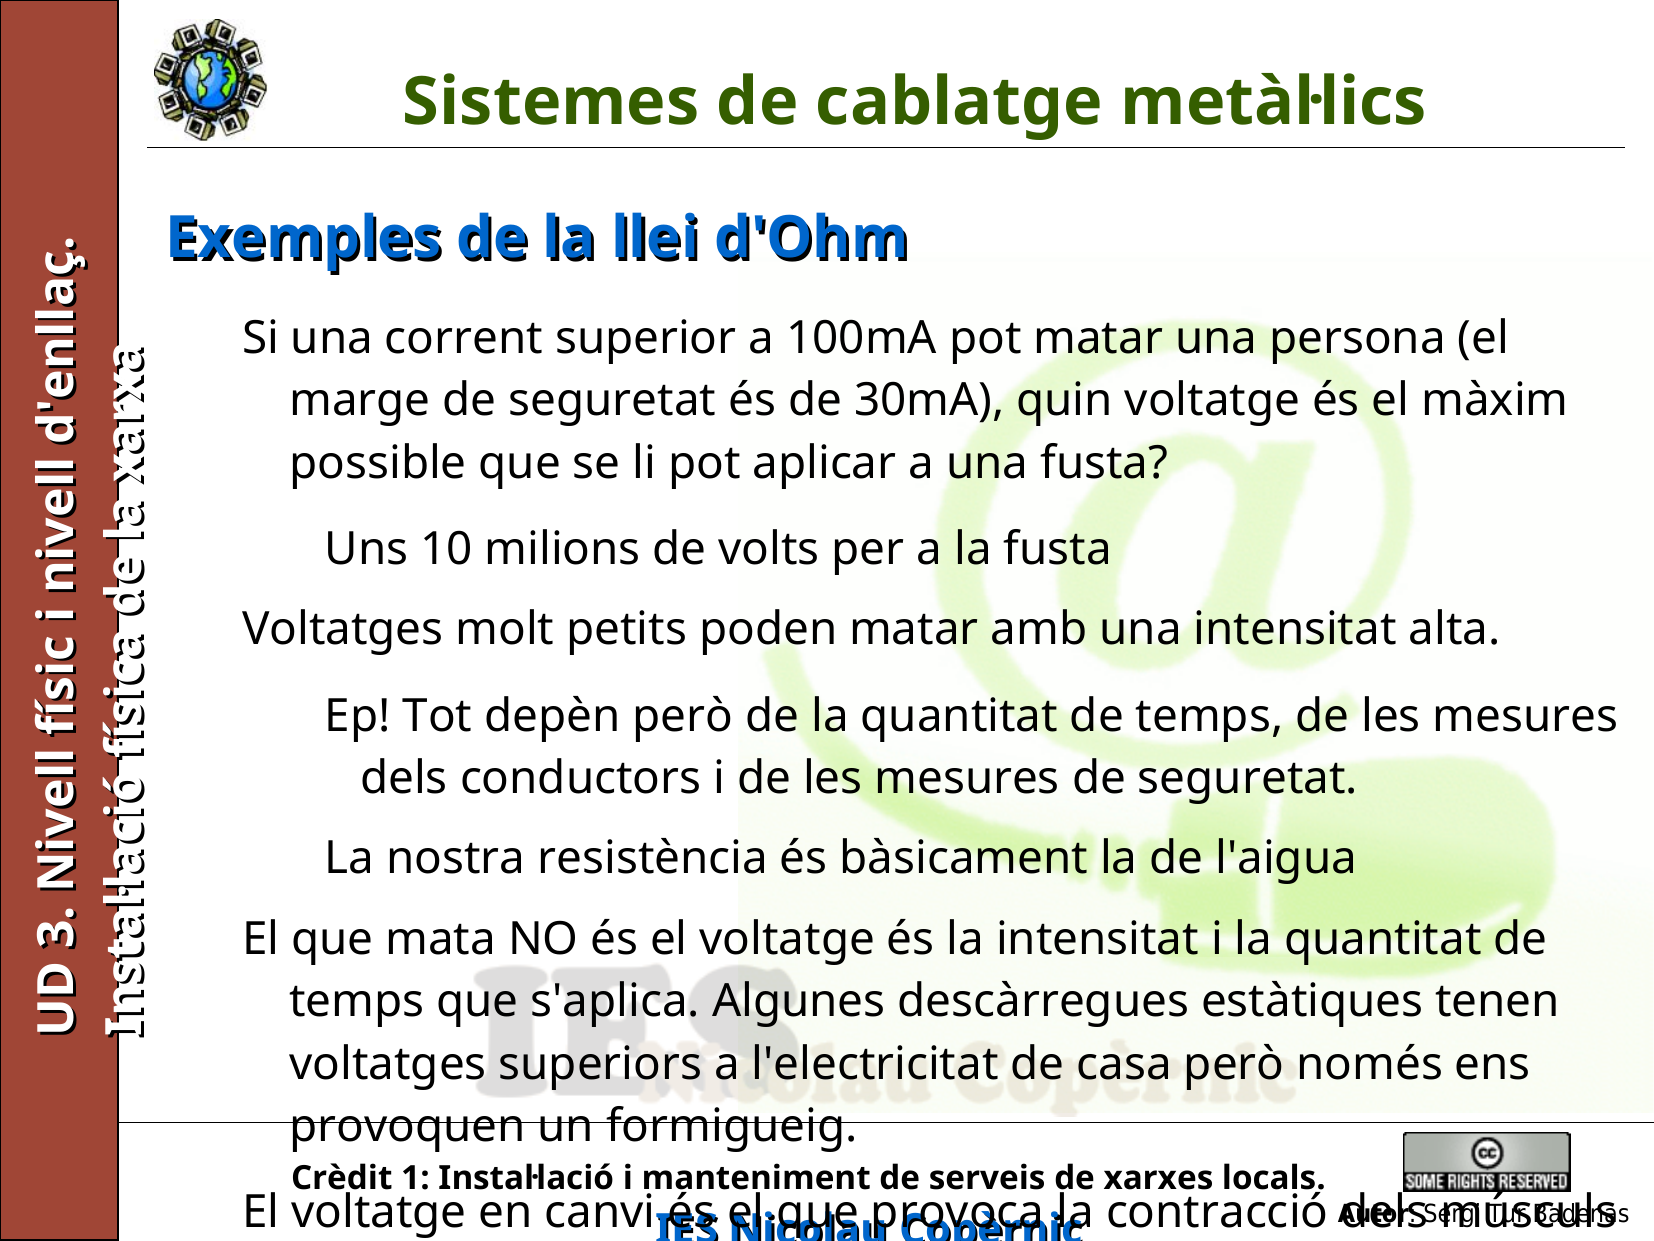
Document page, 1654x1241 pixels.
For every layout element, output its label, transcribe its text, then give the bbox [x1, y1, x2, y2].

picture [1152, 1072, 1163, 1076]
picture [1264, 1072, 1276, 1076]
list Exemples de la llei d'Ohm Si una corrent superior a 100mA pot matar una persona (el marge de seguretat és de 30mA), quin voltatge és el màxim possible que se li pot aplicar a una fusta? Uns 10 milions de volts per a la fusta Voltatges molt petits poden matar amb una intensitat alta. Ep! Tot depèn però de la quantitat de temps, de les mesures dels conductors i de les mesures de seguretat. La nostra resistència és bàsicament la de l'aigua El que mata NO és el voltatge és la intensitat i la quantitat de temps que s'aplica. Algunes descàrregues estàtiques tenen voltatges superiors a l'electricitat de casa però només ens provoquen un formigueig. El voltatge en canvi és el que provoca la contracció dels músculs Corrent elèctric a la wikipedia [147, 195, 1636, 1072]
picture [1018, 1072, 1029, 1076]
picture [1332, 1072, 1344, 1076]
picture [557, 1072, 568, 1076]
picture [1403, 1132, 1571, 1192]
picture [528, 1072, 539, 1076]
title Sistemes de cablatge metàl·lics [171, 56, 1654, 141]
picture [641, 1072, 653, 1076]
picture [720, 1072, 731, 1076]
picture [962, 1072, 973, 1076]
picture [1104, 1072, 1115, 1076]
picture [466, 1072, 480, 1076]
picture [154, 19, 268, 142]
picture [1192, 1072, 1203, 1076]
picture [466, 252, 1654, 1117]
